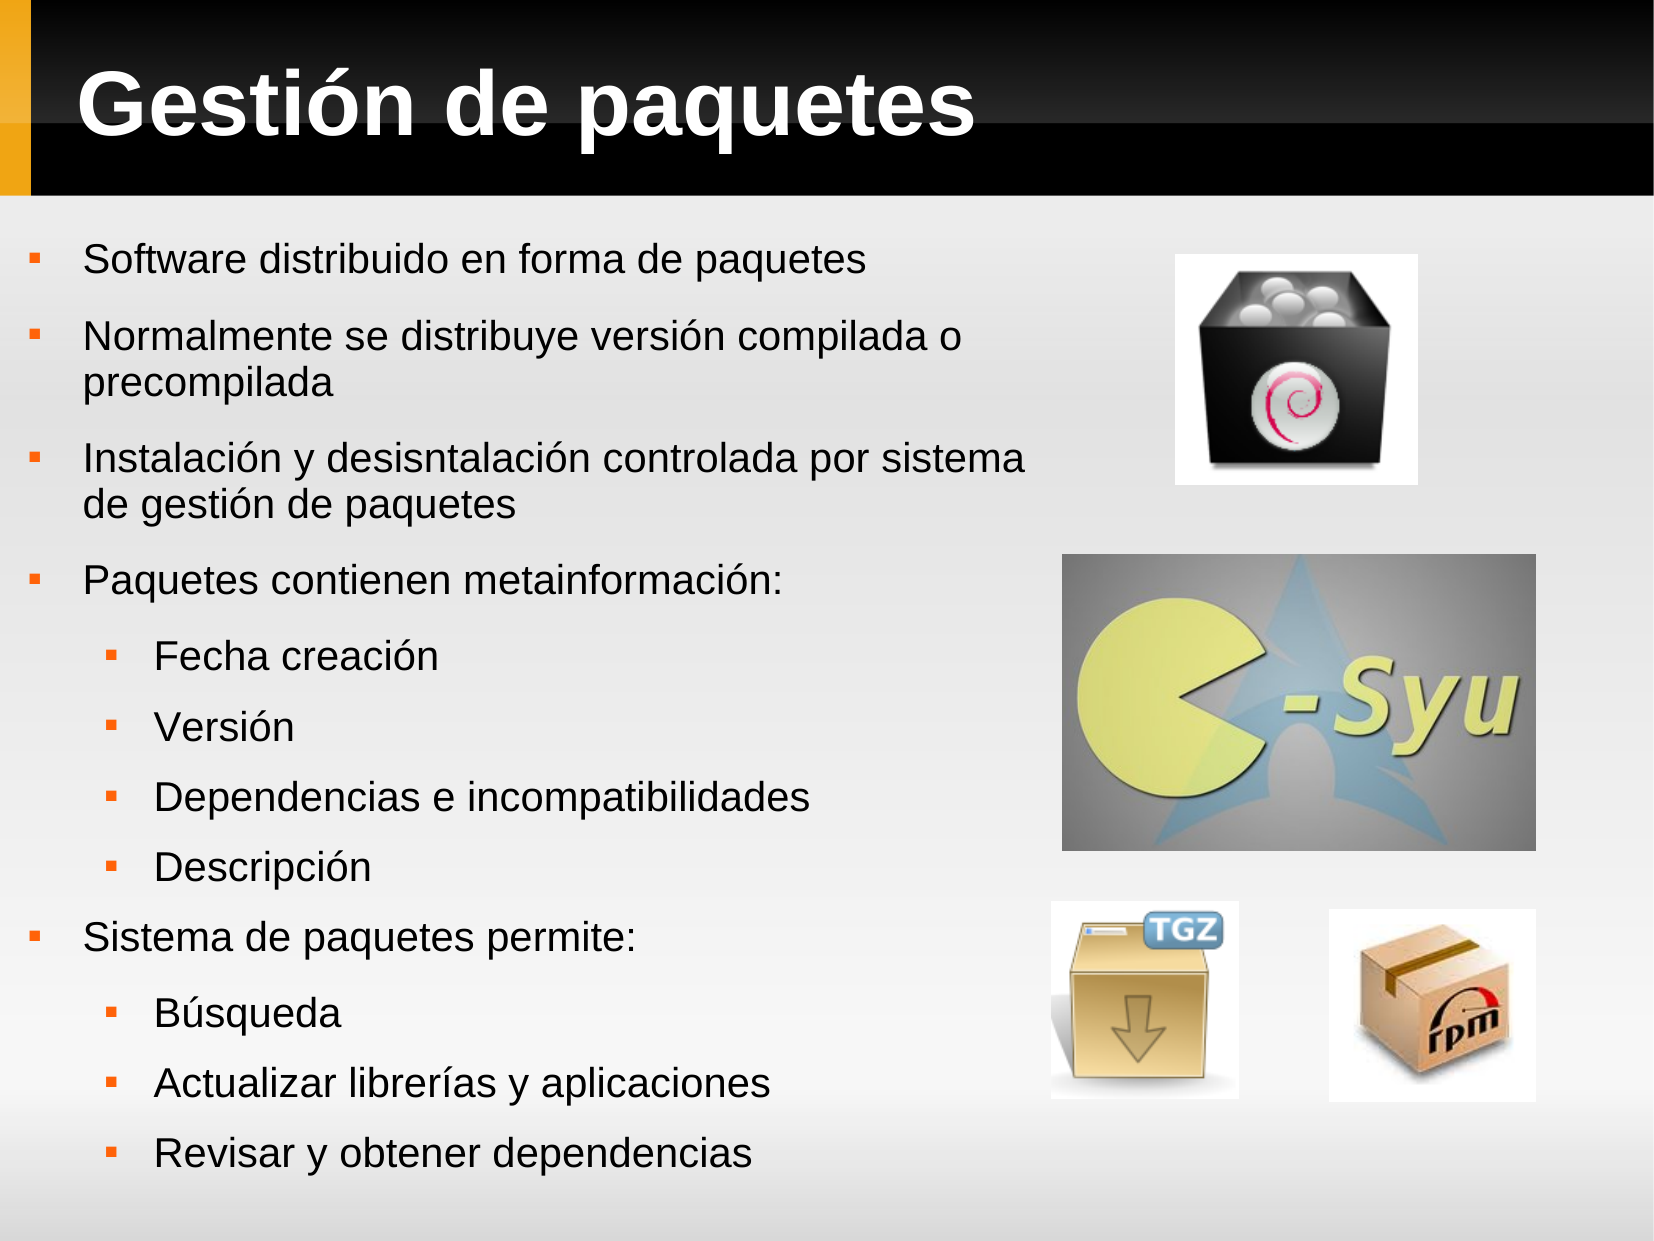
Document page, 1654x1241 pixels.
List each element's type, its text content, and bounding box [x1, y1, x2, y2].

picture [0, 0, 1654, 1241]
list Software distribuido en forma de paquetes Normalmente se distribuye versión compilada o precompilada Instalación y desisntalación controlada por sistema de gestión de paquetes Paquetes contienen metainformación: Fecha creación Versión Dependencias e incompatibilidades Descripción Sistema de paquetes permite: Búsqueda Actualizar librerías y aplicaciones Revisar y obtener dependencias [11, 236, 1063, 1229]
title Gestión de paquetes [76, 0, 1565, 208]
